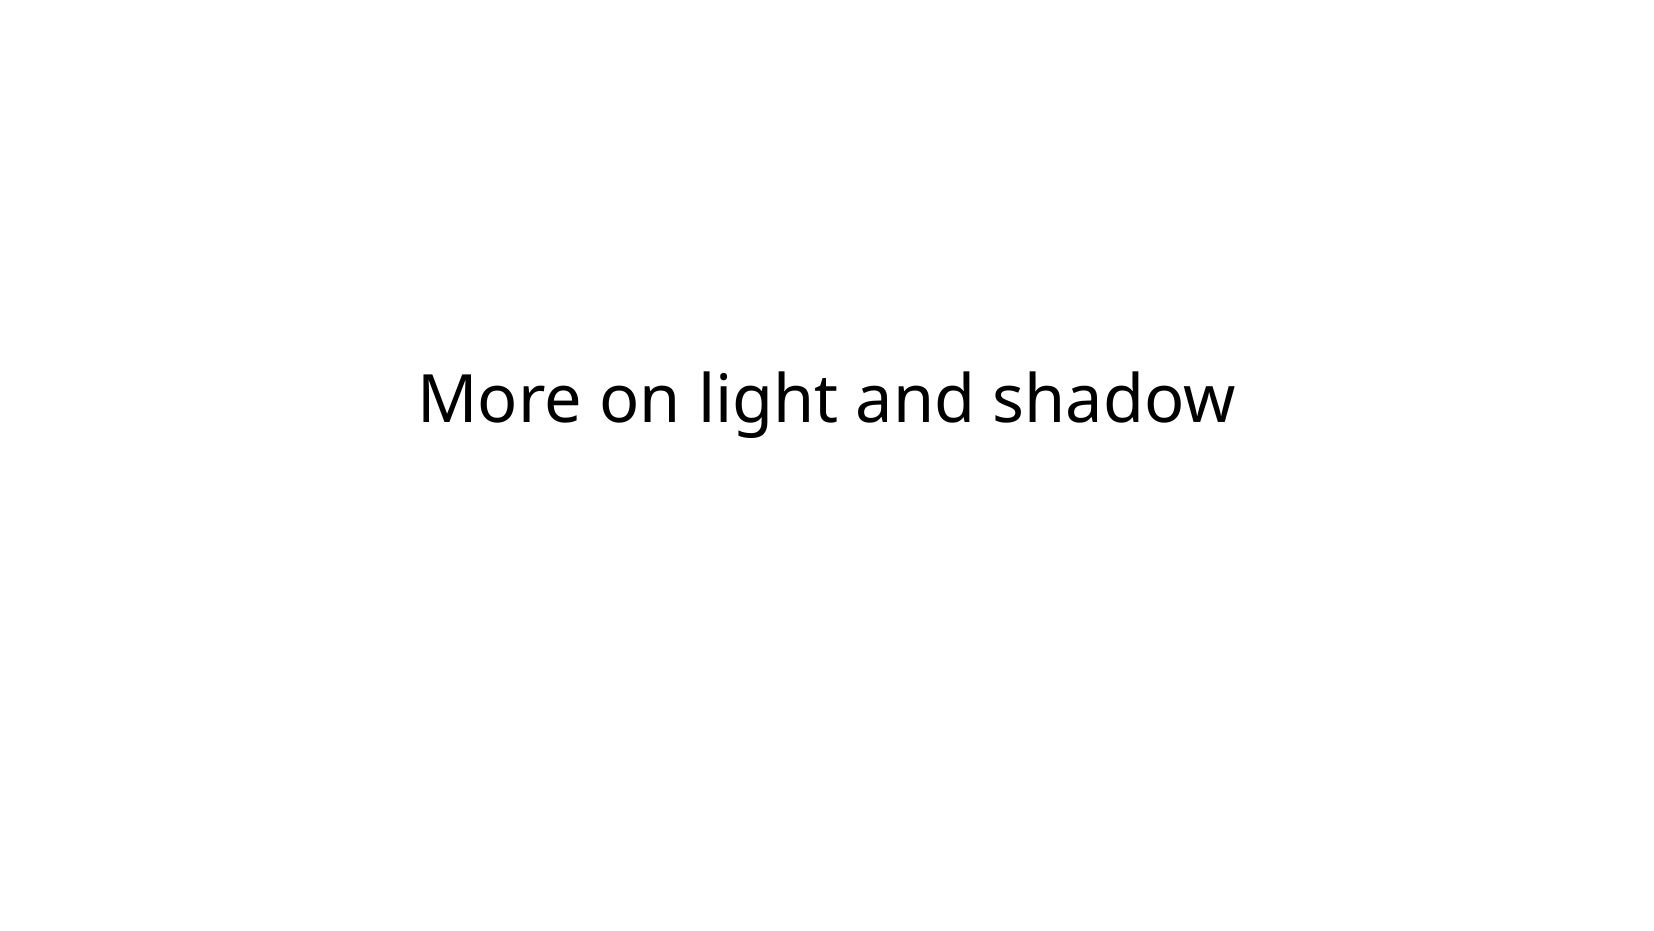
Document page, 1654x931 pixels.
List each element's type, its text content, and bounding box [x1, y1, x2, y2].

subtitle More on light and shadow [82, 37, 1571, 757]
